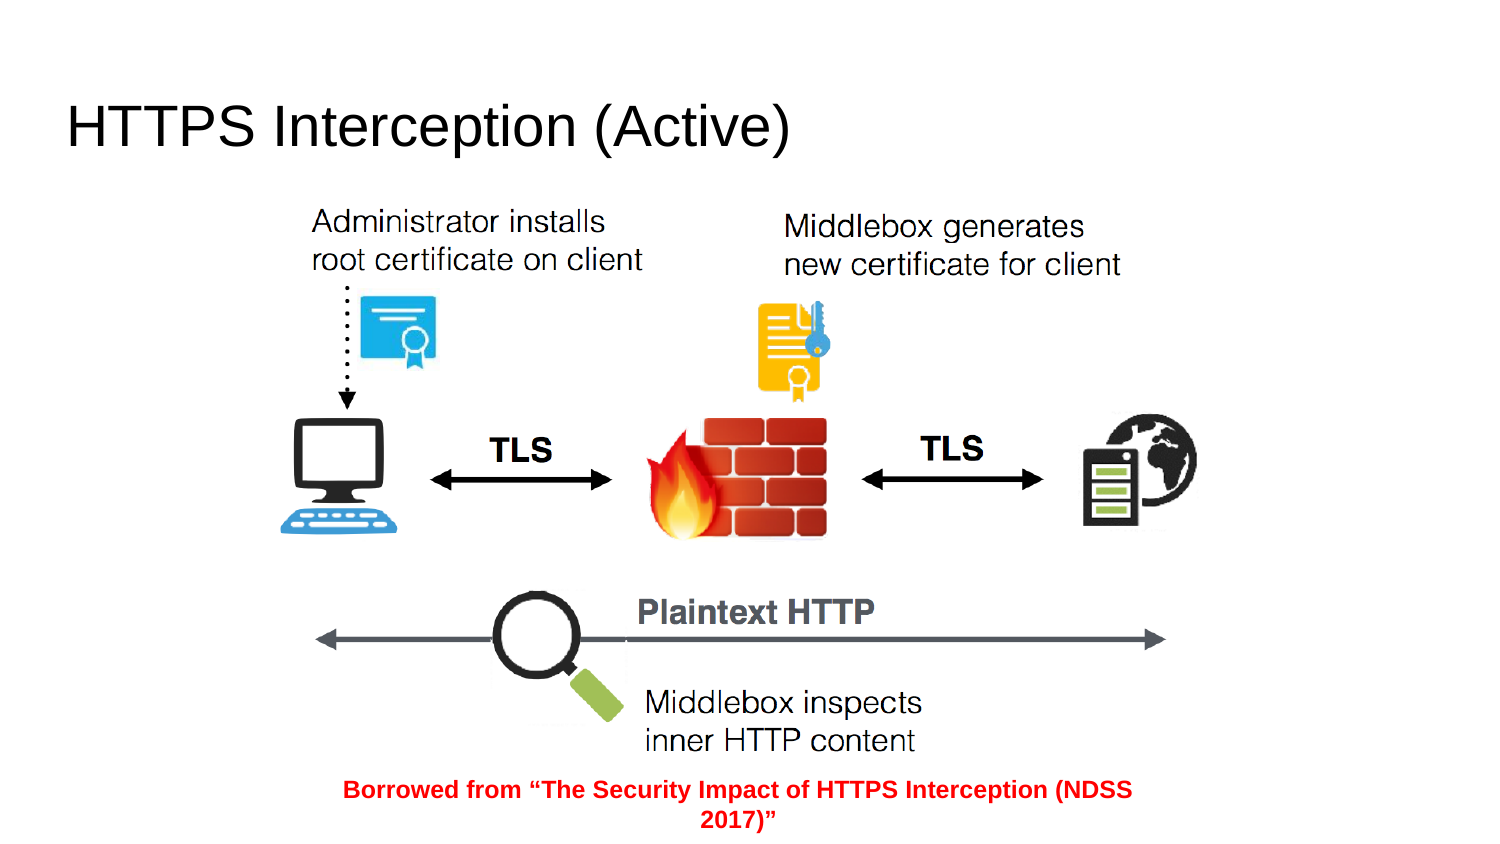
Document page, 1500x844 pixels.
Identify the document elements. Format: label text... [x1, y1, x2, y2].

title HTTPS Interception (Active) [51, 72, 1449, 167]
title Borrowed from “The Security Impact of HTTPS Interception (NDSS 2017)” [286, 773, 1191, 834]
picture [273, 178, 1205, 762]
